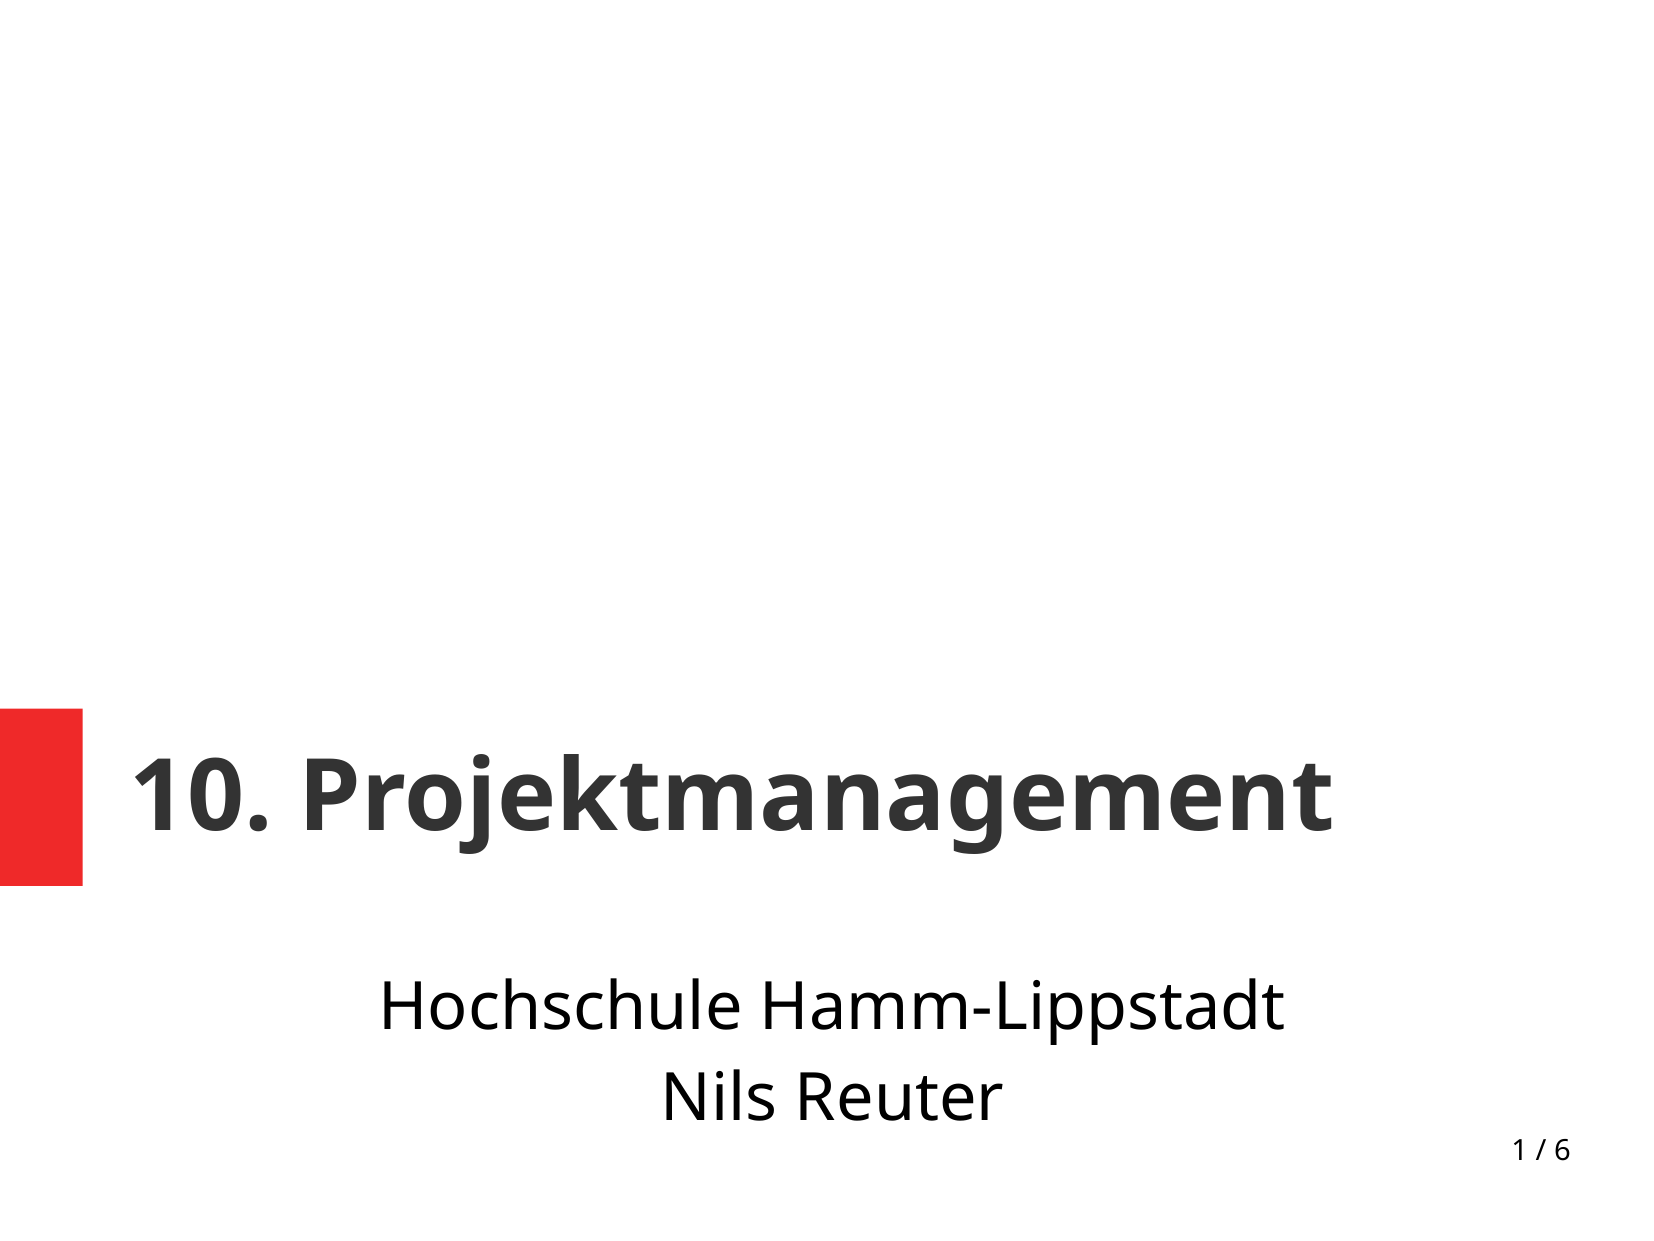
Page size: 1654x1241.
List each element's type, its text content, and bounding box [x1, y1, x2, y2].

title 10. Projektmanagement [129, 655, 1536, 928]
subtitle Hochschule Hamm-Lippstadt Nils Reuter [129, 968, 1536, 1130]
